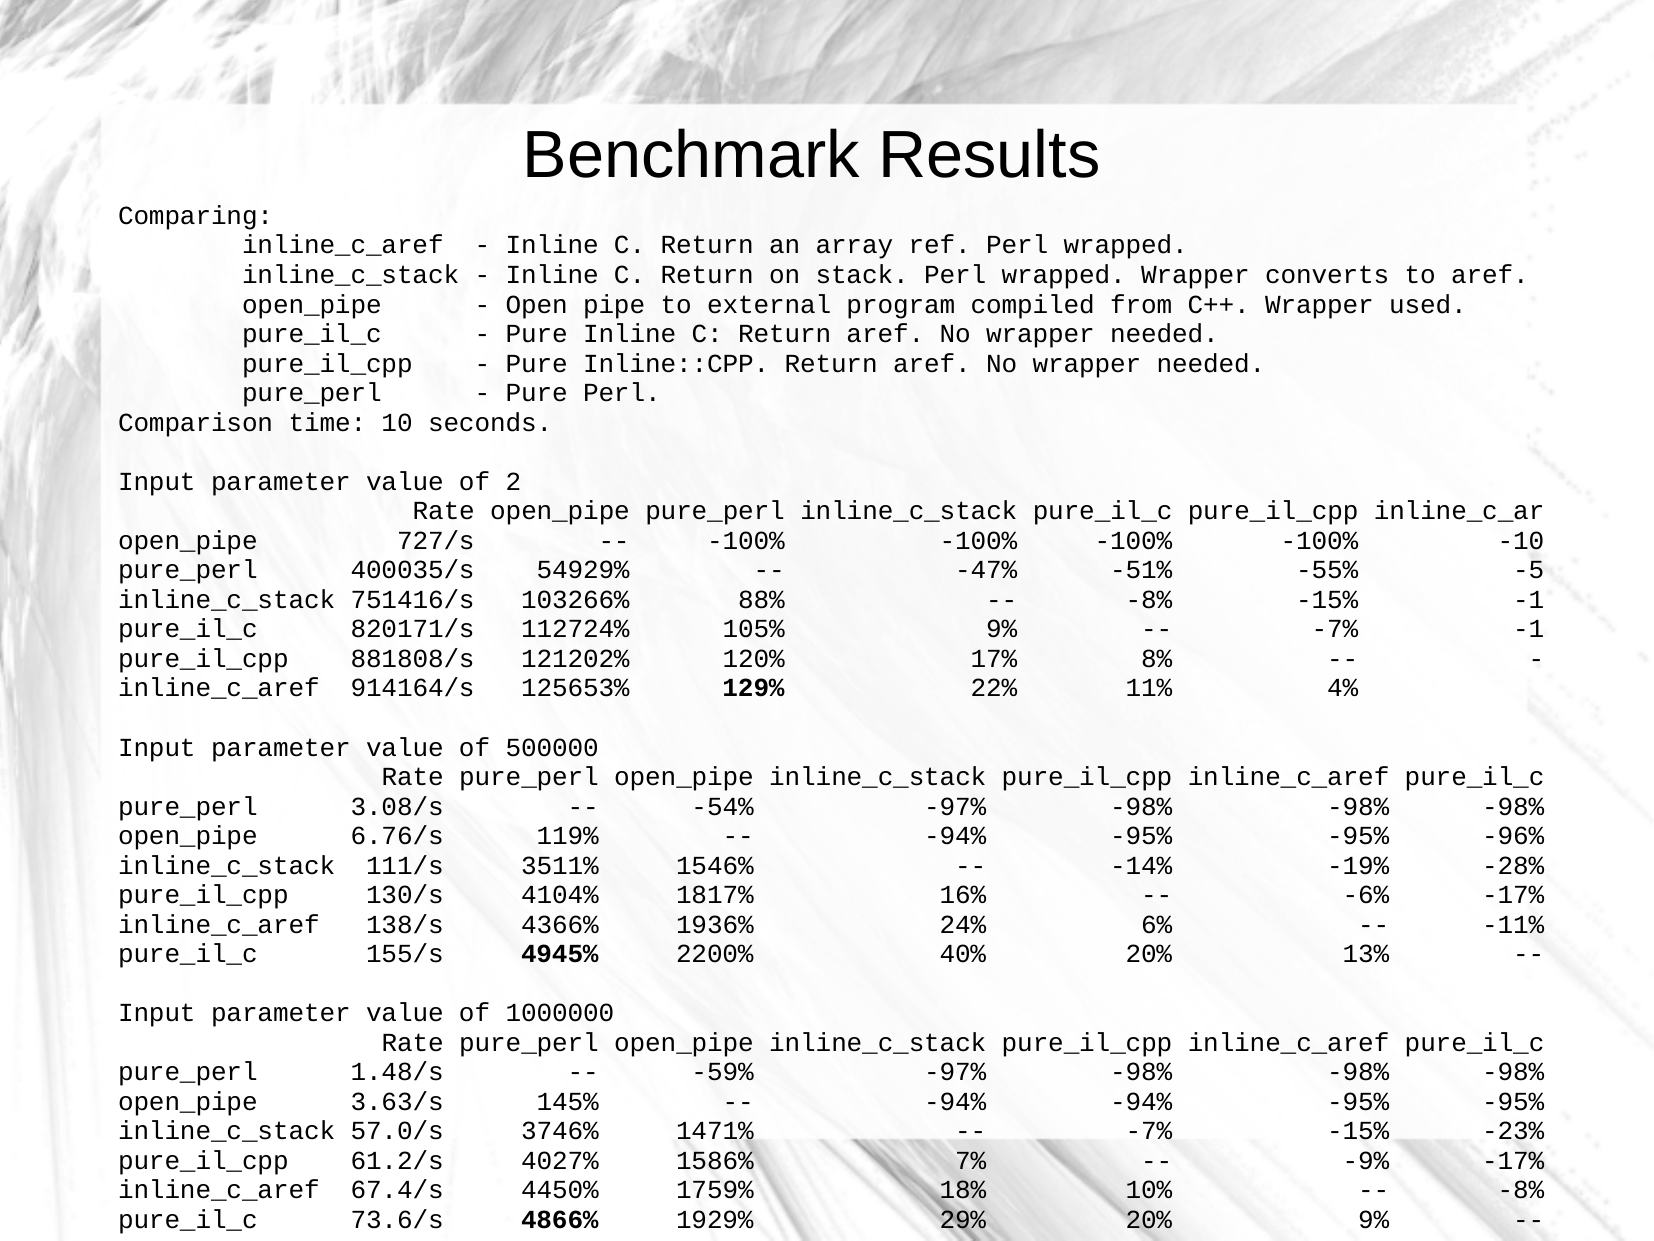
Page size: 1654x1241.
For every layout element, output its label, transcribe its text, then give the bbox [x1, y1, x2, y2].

picture [0, 0, 1654, 1241]
title Benchmark Results [118, 105, 1506, 202]
list Comparing: inline_c_aref - Inline C. Return an array ref. Perl wrapped. inline_c_stack - Inline C. Return on stack. Perl wrapped. Wrapper converts to aref. open_pipe - Open pipe to external program compiled from C++. Wrapper used. pure_il_c - Pure Inline C: Return aref. No wrapper needed. pure_il_cpp - Pure Inline::CPP. Return aref. No wrapper needed. pure_perl - Pure Perl. Comparison time: 10 seconds. Input parameter value of 2 Rate open_pipe pure_perl inline_c_stack pure_il_c pure_il_cpp inline_c_ar open_pipe 727/s -- -100% -100% -100% -100% -10 pure_perl 400035/s 54929% -- -47% -51% -55% -5 inline_c_stack 751416/s 103266% 88% -- -8% -15% -1 pure_il_c 820171/s 112724% 105% 9% -- -7% -1 pure_il_cpp 881808/s 121202% 120% 17% 8% -- - inline_c_aref 914164/s 125653% 129% 22% 11% 4% Input parameter value of 500000 Rate pure_perl open_pipe inline_c_stack pure_il_cpp inline_c_aref pure_il_c pure_perl 3.08/s -- -54% -97% -98% -98% -98% open_pipe 6.76/s 119% -- -94% -95% -95% -96% inline_c_stack 111/s 3511% 1546% -- -14% -19% -28% pure_il_cpp 130/s 4104% 1817% 16% -- -6% -17% inline_c_aref 138/s 4366% 1936% 24% 6% -- -11% pure_il_c 155/s 4945% 2200% 40% 20% 13% -- Input parameter value of 1000000 Rate pure_perl open_pipe inline_c_stack pure_il_cpp inline_c_aref pure_il_c pure_perl 1.48/s -- -59% -97% -98% -98% -98% open_pipe 3.63/s 145% -- -94% -94% -95% -95% inline_c_stack 57.0/s 3746% 1471% -- -7% -15% -23% pure_il_cpp 61.2/s 4027% 1586% 7% -- -9% -17% inline_c_aref 67.4/s 4450% 1759% 18% 10% -- -8% pure_il_c 73.6/s 4866% 1929% 29% 20% 9% -- [118, 202, 1571, 1172]
